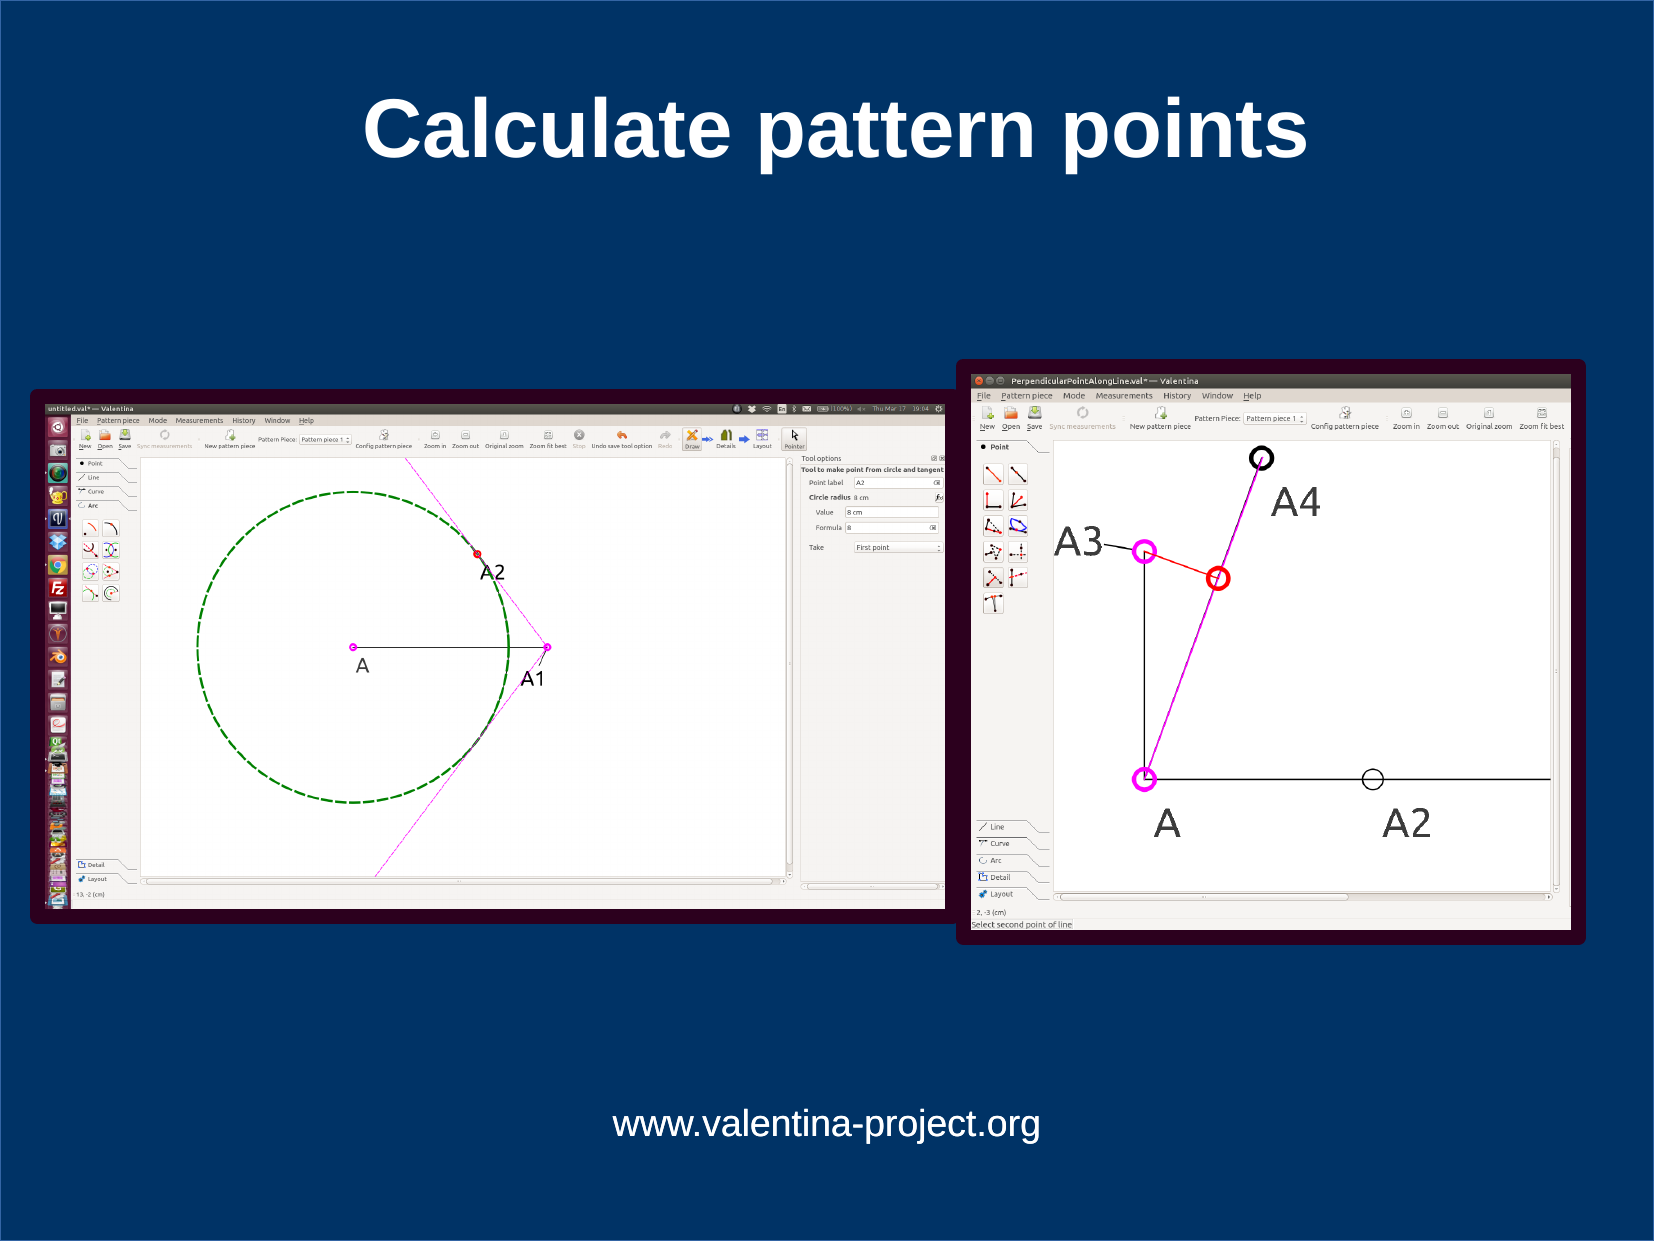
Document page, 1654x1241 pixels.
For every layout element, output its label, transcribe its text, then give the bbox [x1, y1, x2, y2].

picture [970, 373, 1571, 931]
picture [45, 403, 946, 910]
text_box Calculate pattern points [324, 75, 1329, 277]
text_box [0, 0, 1654, 1241]
text_box www.valentina-project.org [598, 1095, 1056, 1171]
